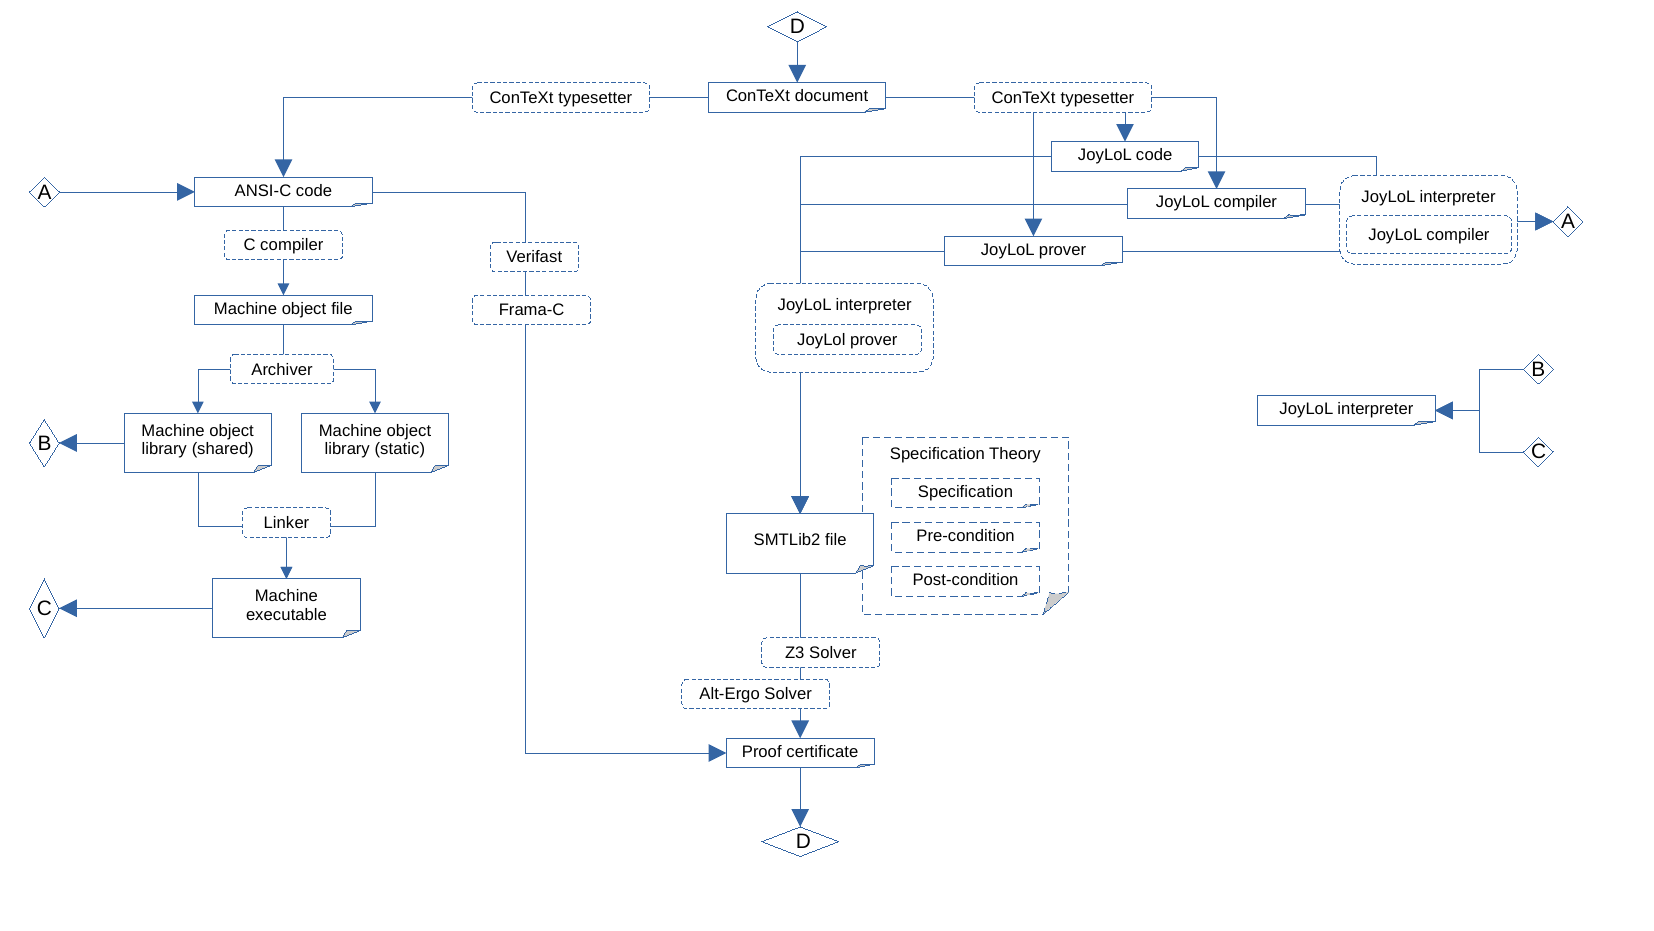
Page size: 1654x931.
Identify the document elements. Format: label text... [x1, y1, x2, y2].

text_box Pre-condition [891, 522, 1040, 553]
text_box Machine object library (static) [301, 413, 449, 473]
text_box JoyLoL interpreter [1339, 175, 1518, 265]
text_box A [1553, 206, 1583, 237]
text_box ConTeXt typesetter [974, 82, 1152, 113]
text_box D [767, 11, 827, 42]
text_box C [1523, 437, 1554, 467]
text_box JoyLoL code [1051, 141, 1199, 172]
text_box Post-condition [891, 566, 1040, 597]
text_box A [29, 177, 60, 207]
text_box Verifast [490, 242, 579, 272]
text_box JoyLoL compiler [1346, 215, 1512, 254]
text_box D [761, 827, 839, 857]
text_box Machine executable [212, 578, 361, 638]
text_box B [1523, 354, 1554, 384]
text_box B [29, 419, 59, 467]
text_box Specification [891, 478, 1040, 508]
text_box Frama-C [472, 295, 591, 325]
text_box Z3 Solver [761, 637, 880, 668]
text_box JoyLoL interpreter [755, 283, 934, 373]
text_box Alt-Ergo Solver [681, 679, 830, 709]
text_box Machine object library (shared) [124, 413, 272, 473]
text_box Archiver [230, 354, 334, 384]
text_box JoyLoL compiler [1127, 188, 1306, 219]
text_box Specification Theory [862, 437, 1069, 615]
text_box C [29, 578, 59, 638]
text_box SMTLib2 file [726, 513, 874, 574]
text_box Linker [242, 507, 331, 538]
text_box ConTeXt document [708, 82, 886, 113]
text_box ConTeXt typesetter [472, 82, 650, 113]
text_box JoyLoL interpreter [1257, 395, 1436, 426]
text_box ANSI-C code [194, 177, 373, 207]
text_box C compiler [224, 230, 343, 260]
text_box JoyLoL prover [944, 236, 1123, 266]
text_box Proof certificate [726, 738, 875, 768]
text_box JoyLol prover [773, 324, 922, 355]
text_box Machine object file [194, 295, 373, 325]
